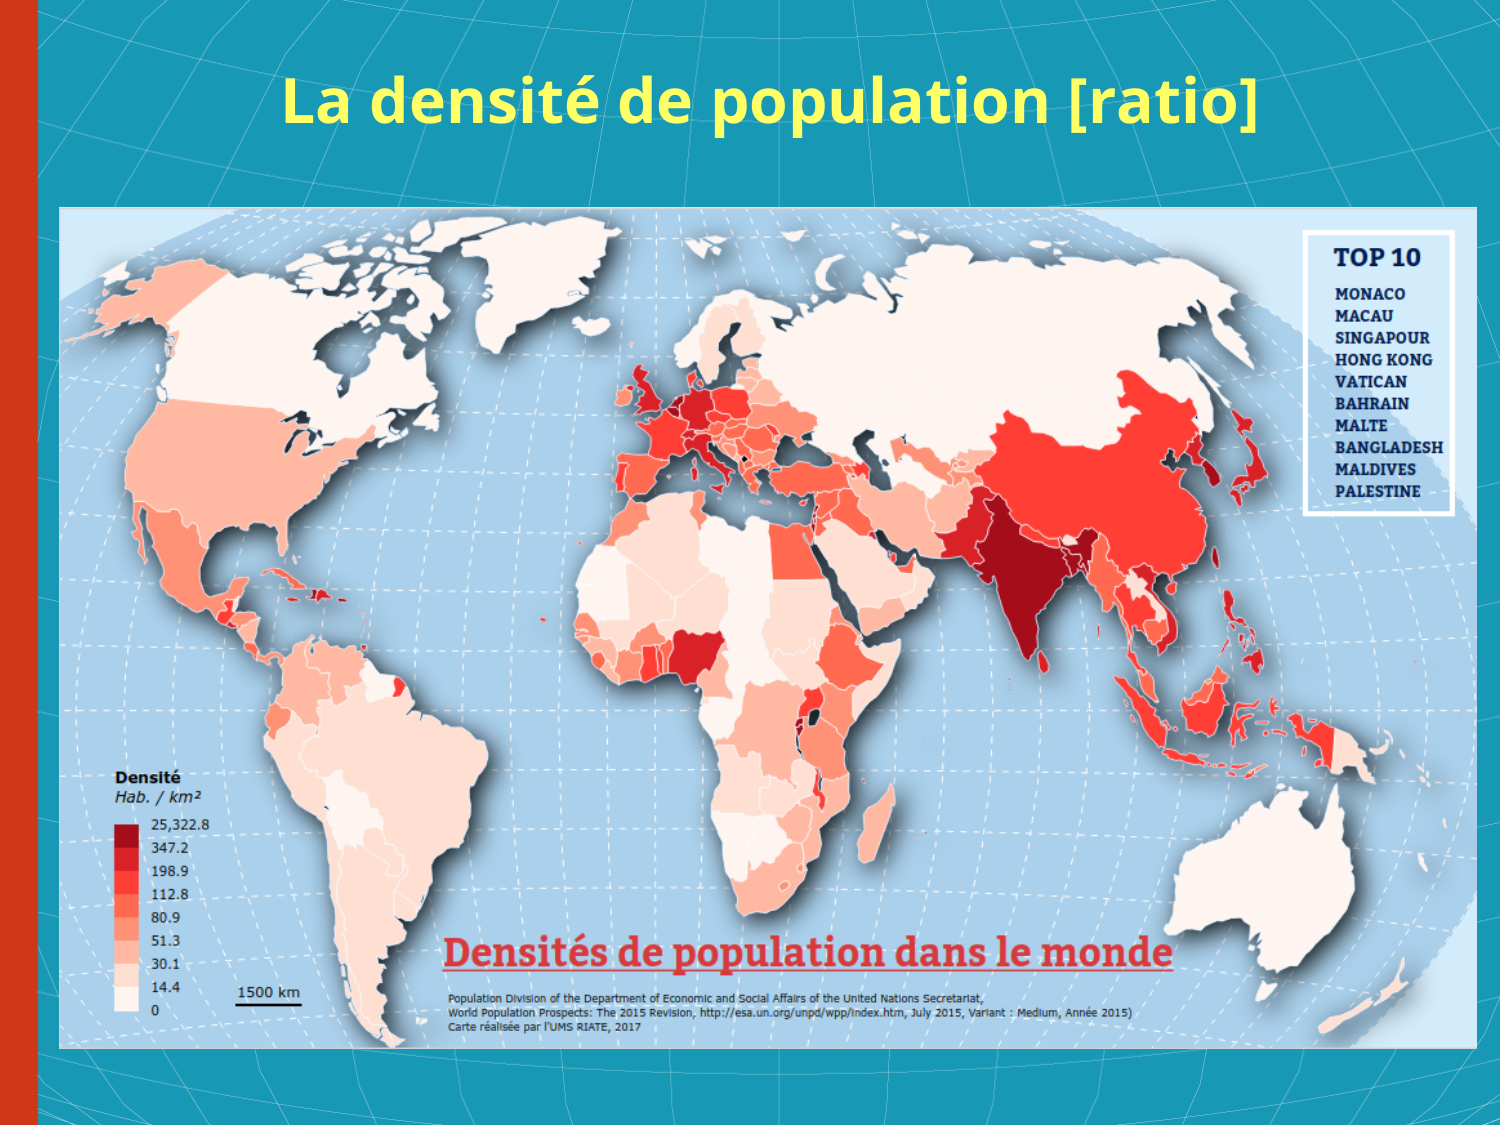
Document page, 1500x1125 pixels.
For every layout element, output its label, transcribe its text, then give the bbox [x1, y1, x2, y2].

title La densité de population [ratio] [65, 20, 1477, 178]
picture [0, 0, 1500, 1125]
